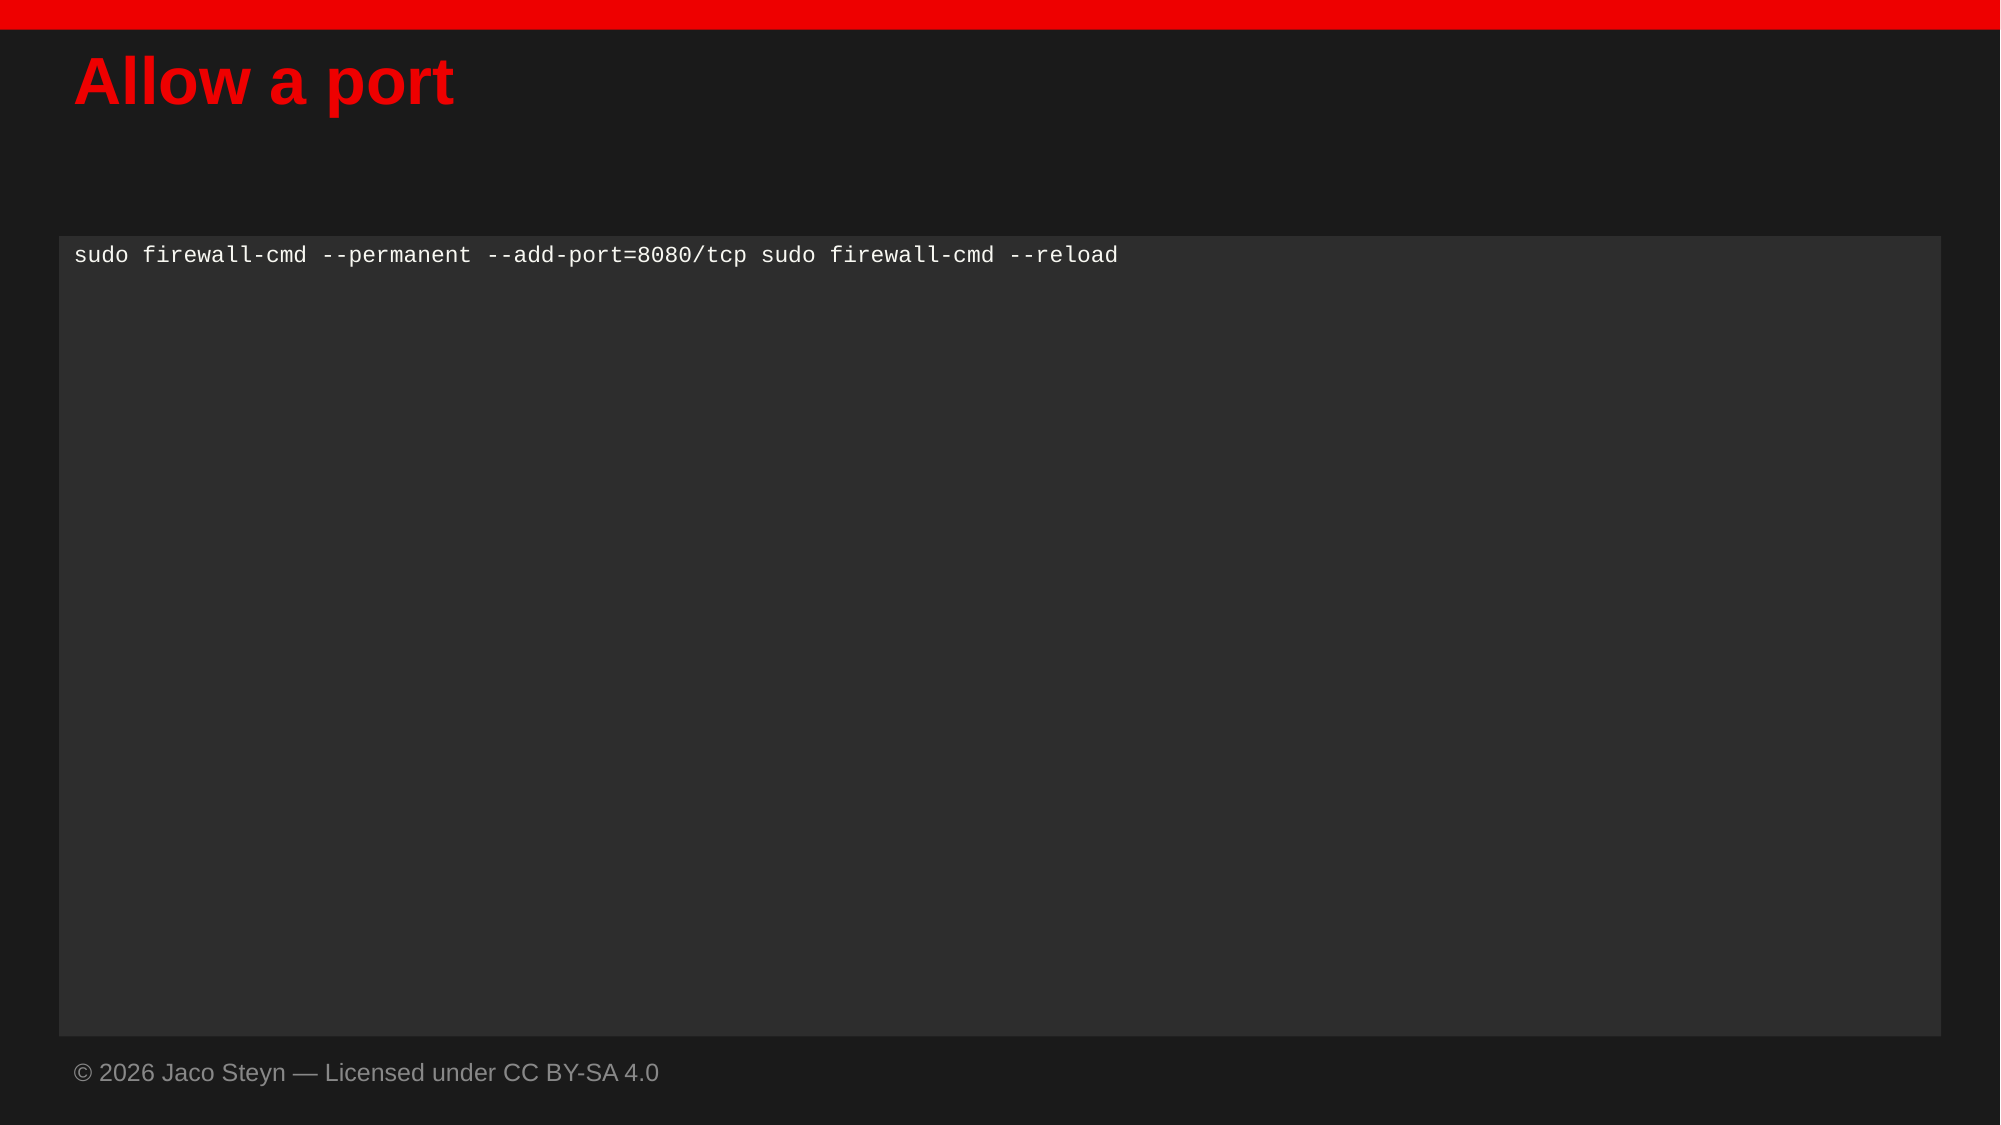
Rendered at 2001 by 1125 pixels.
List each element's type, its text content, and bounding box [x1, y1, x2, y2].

text_box [0, 0, 2001, 30]
text_box Allow a port [59, 36, 1942, 208]
text_box © 2026 Jaco Steyn — Licensed under CC BY-SA 4.0 [59, 1051, 1942, 1093]
text_box sudo firewall-cmd --permanent --add-port=8080/tcp sudo firewall-cmd --reload [59, 236, 1942, 1037]
